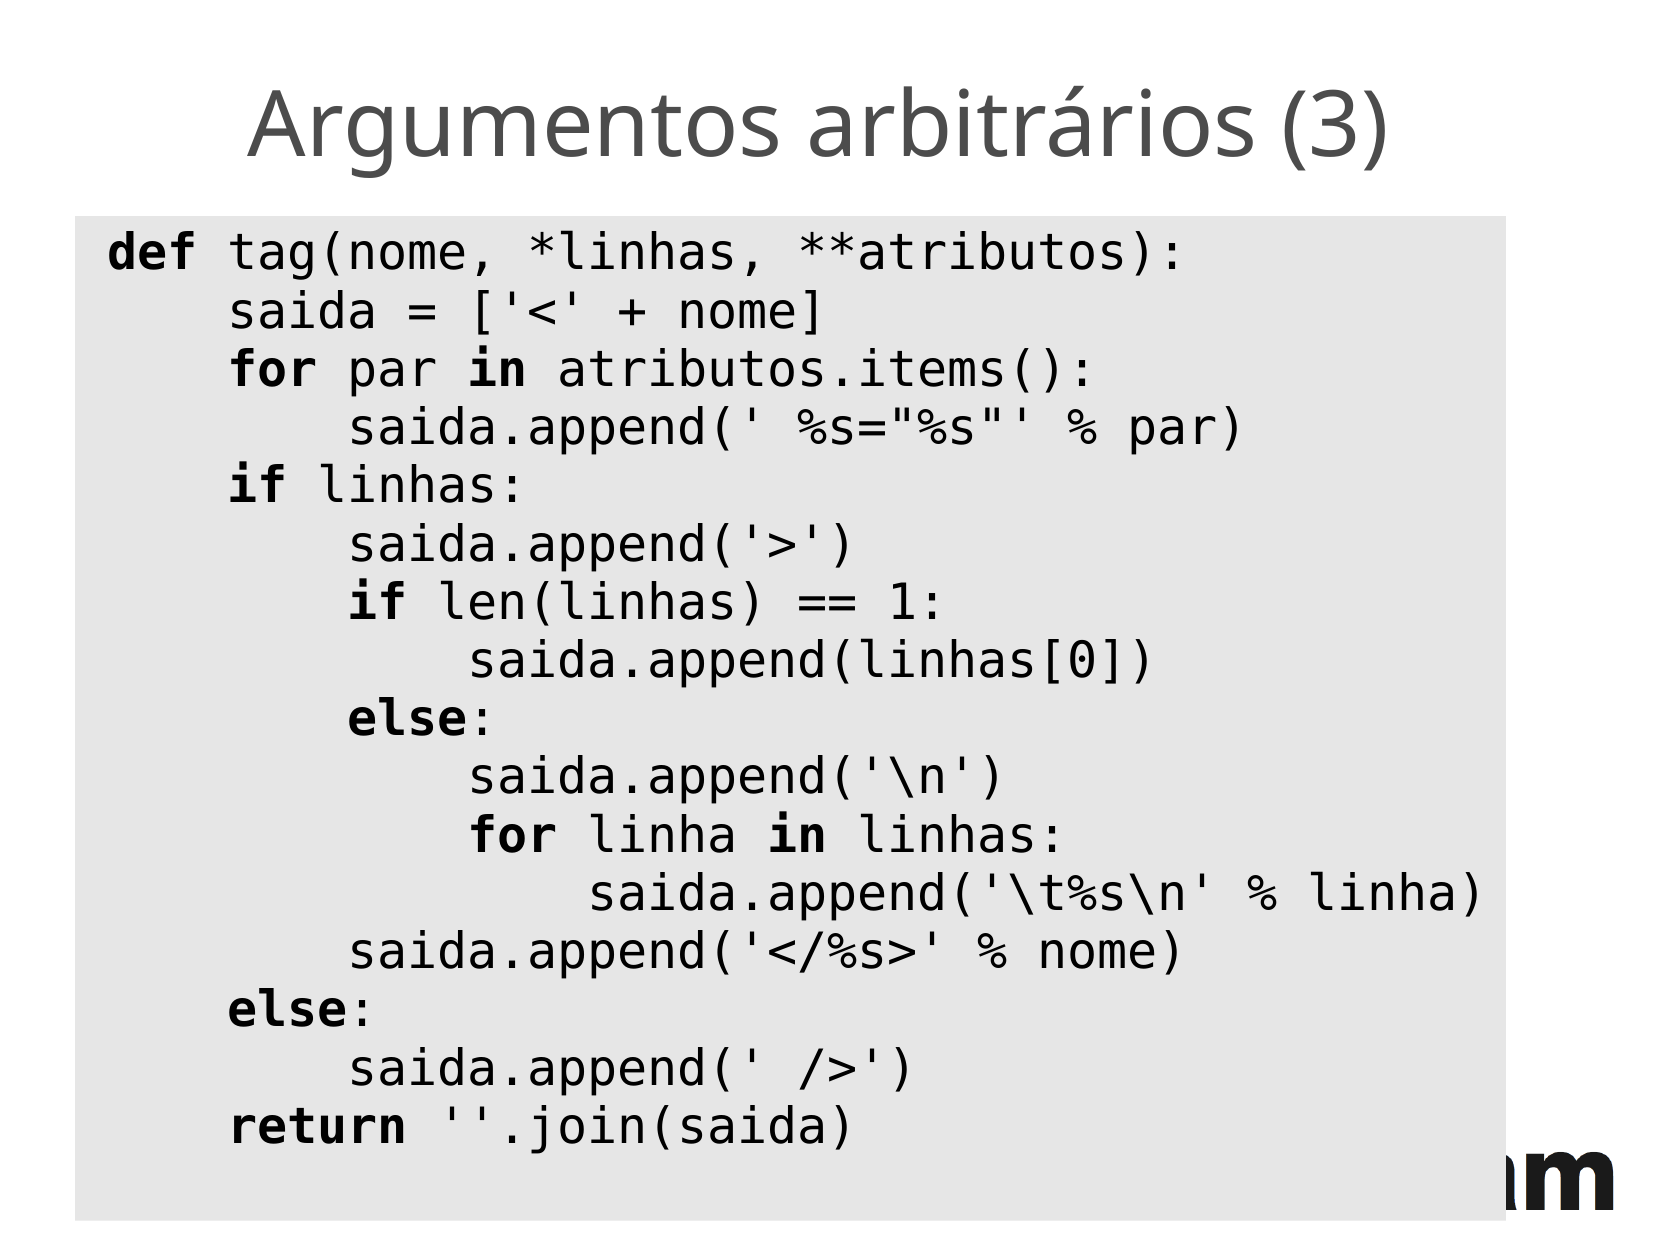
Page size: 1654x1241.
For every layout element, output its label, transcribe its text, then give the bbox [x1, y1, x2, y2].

title Argumentos arbitrários (3) [75, 17, 1564, 226]
text_box def tag(nome, *linhas, **atributos): saida = ['<' + nome] for par in atributos.items(): saida.append(' %s="%s"' % par) if linhas: saida.append('>') if len(linhas) == 1: saida.append(linhas[0]) else: saida.append('\n') for linha in linhas: saida.append('\t%s\n' % linha) saida.append('</%s>' % nome) else: saida.append(' />') return ''.join(saida) [75, 216, 1506, 1221]
picture [1237, 1122, 1643, 1241]
